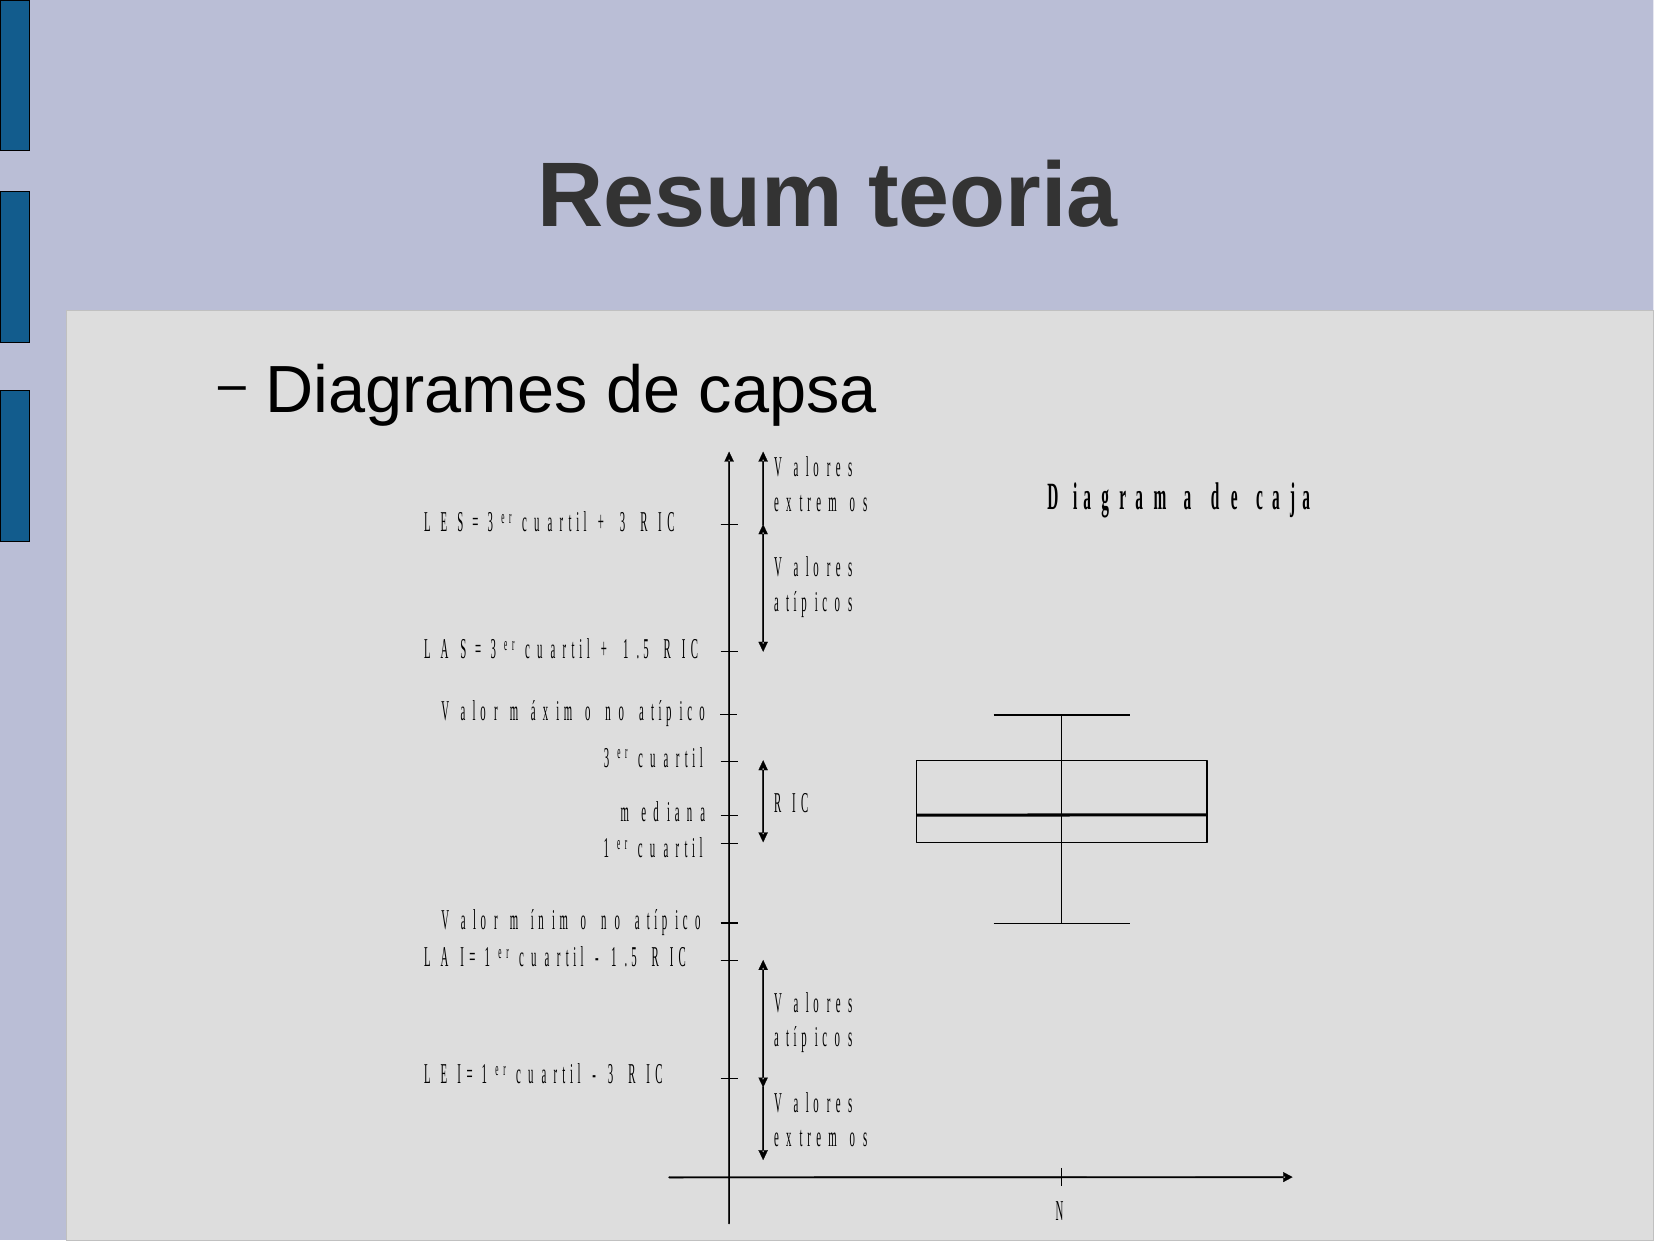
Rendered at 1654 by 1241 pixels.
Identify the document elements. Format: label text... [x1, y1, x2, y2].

title Resum teoria [121, 91, 1534, 299]
picture [413, 442, 1346, 1235]
text_box Diagrames de capsa [124, 352, 1565, 502]
